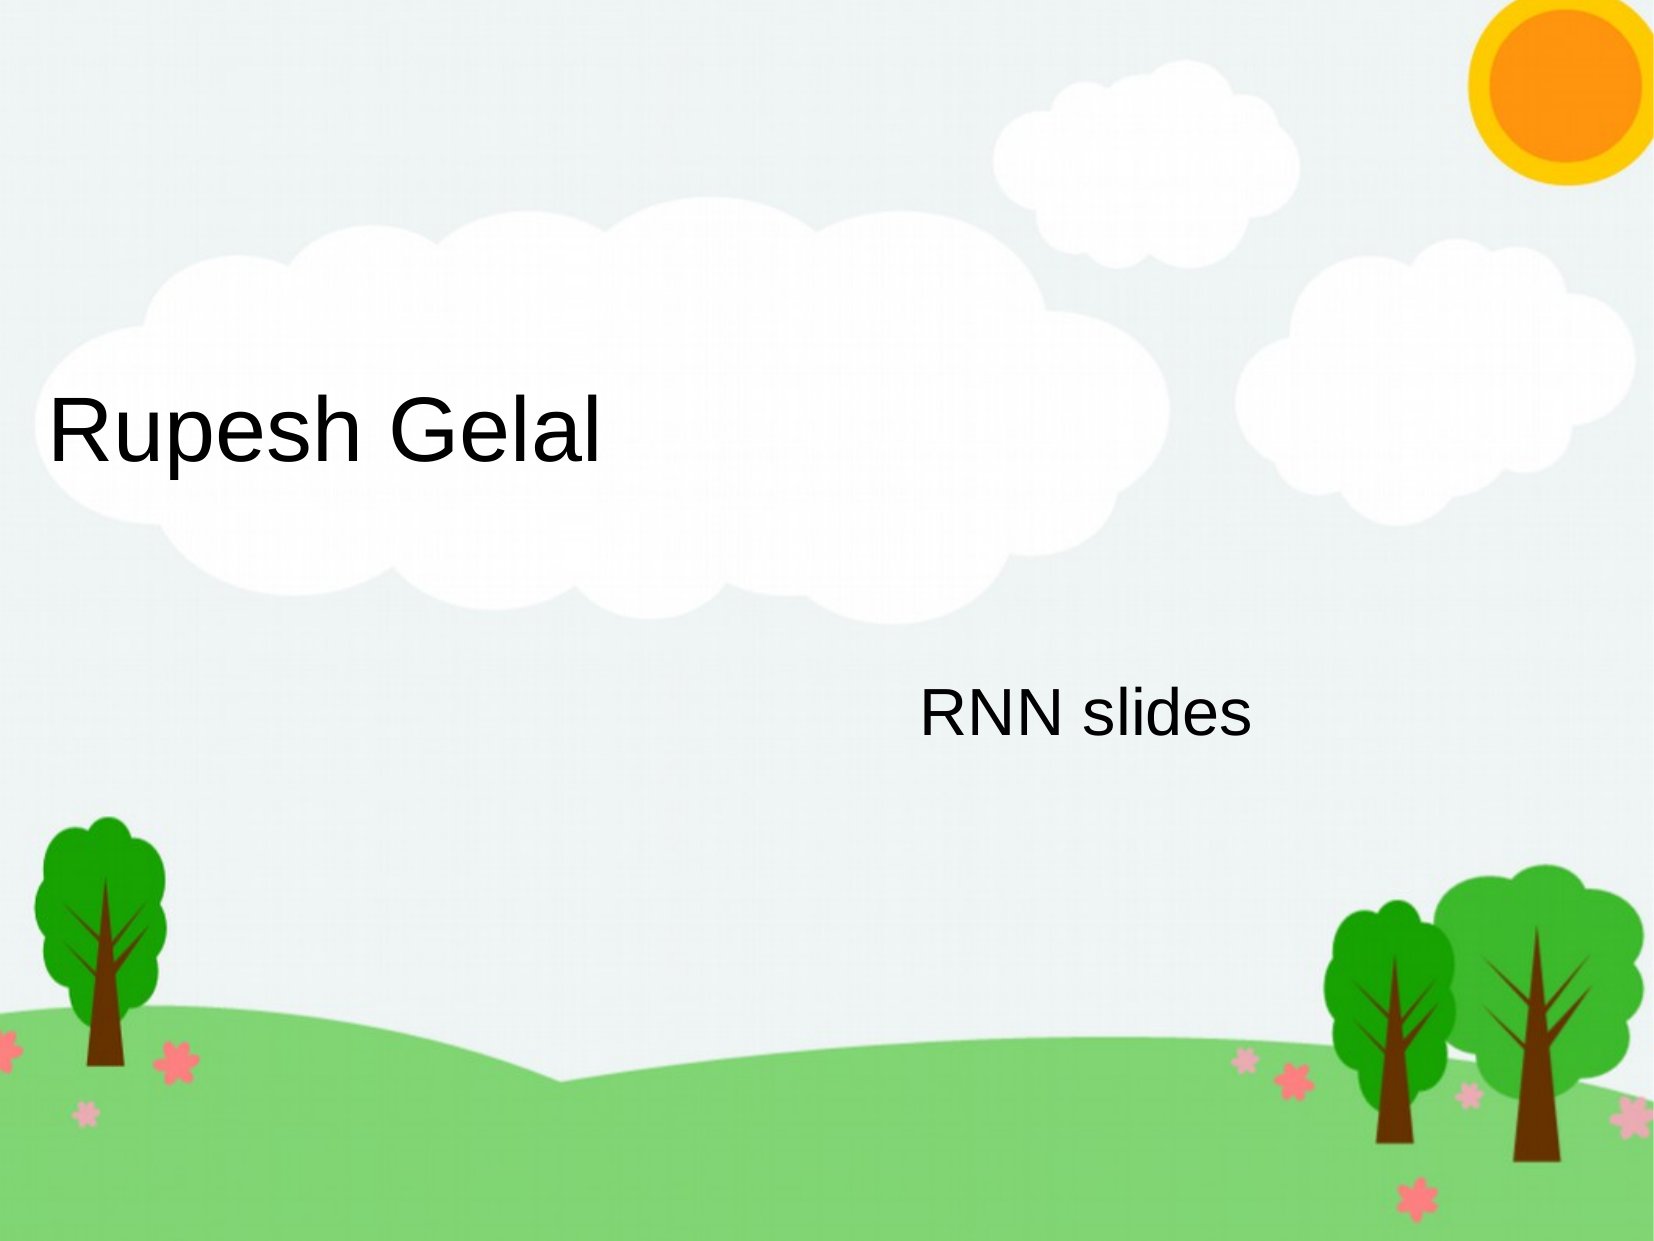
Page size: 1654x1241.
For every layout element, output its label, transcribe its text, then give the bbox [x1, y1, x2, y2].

picture [0, 0, 1654, 1241]
subtitle RNN slides [661, 632, 1512, 792]
title Rupesh Gelal [47, 283, 1512, 577]
